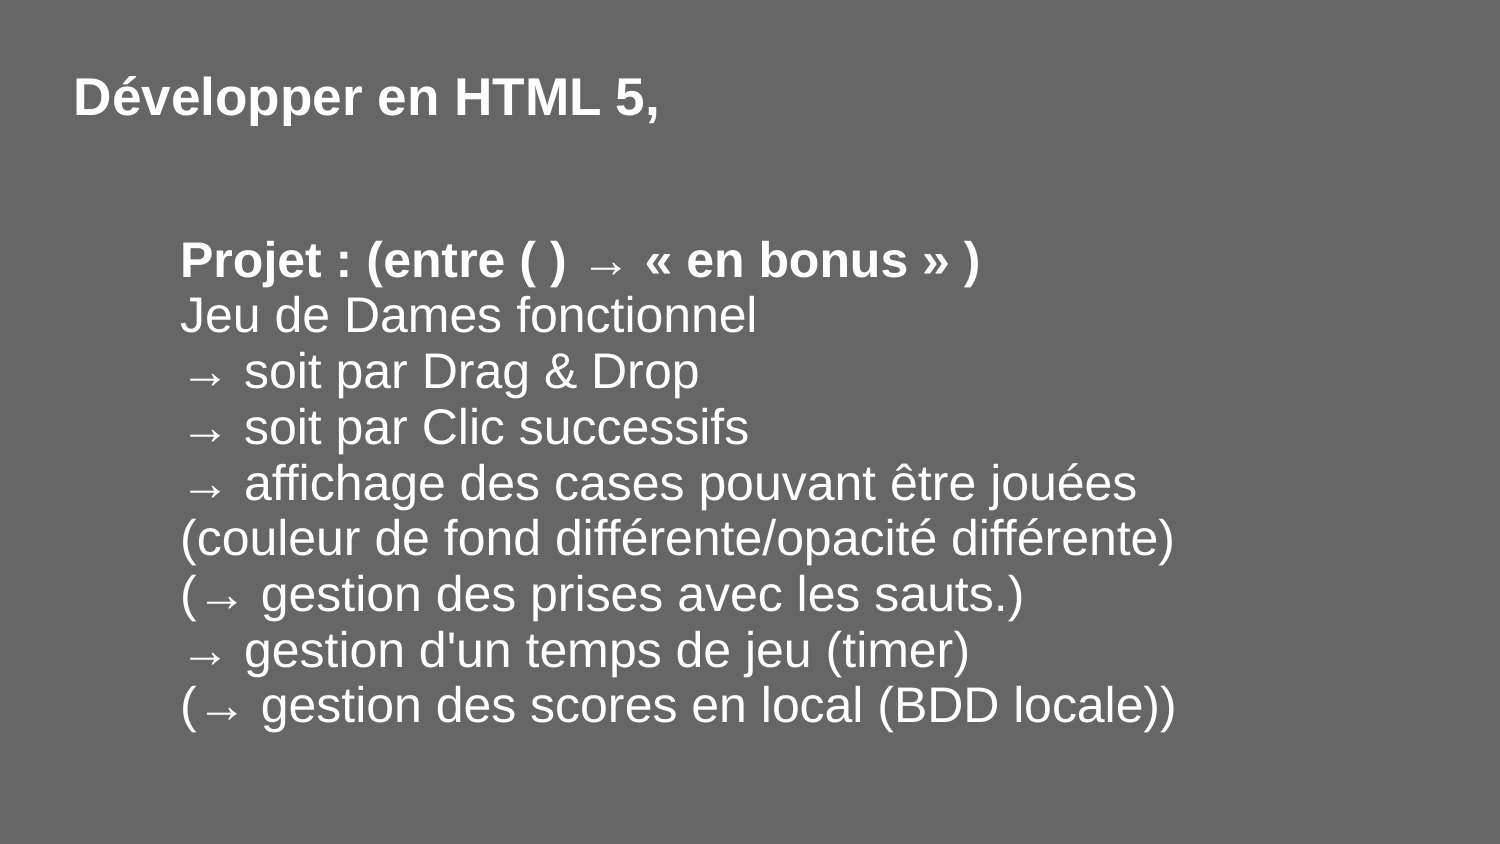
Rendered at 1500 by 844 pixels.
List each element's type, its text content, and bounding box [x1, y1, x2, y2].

title Développer en HTML 5, [59, 118, 1409, 259]
text_box Projet : (entre ( ) → « en bonus » ) Jeu de Dames fonctionnel → soit par Drag & Drop → soit par Clic successifs → affichage des cases pouvant être jouées (couleur de fond différente/opacité différente) (→ gestion des prises avec les sauts.) → gestion d'un temps de jeu (timer) (→ gestion des scores en local (BDD locale)) [165, 224, 1264, 741]
text_box [59, 236, 1406, 763]
